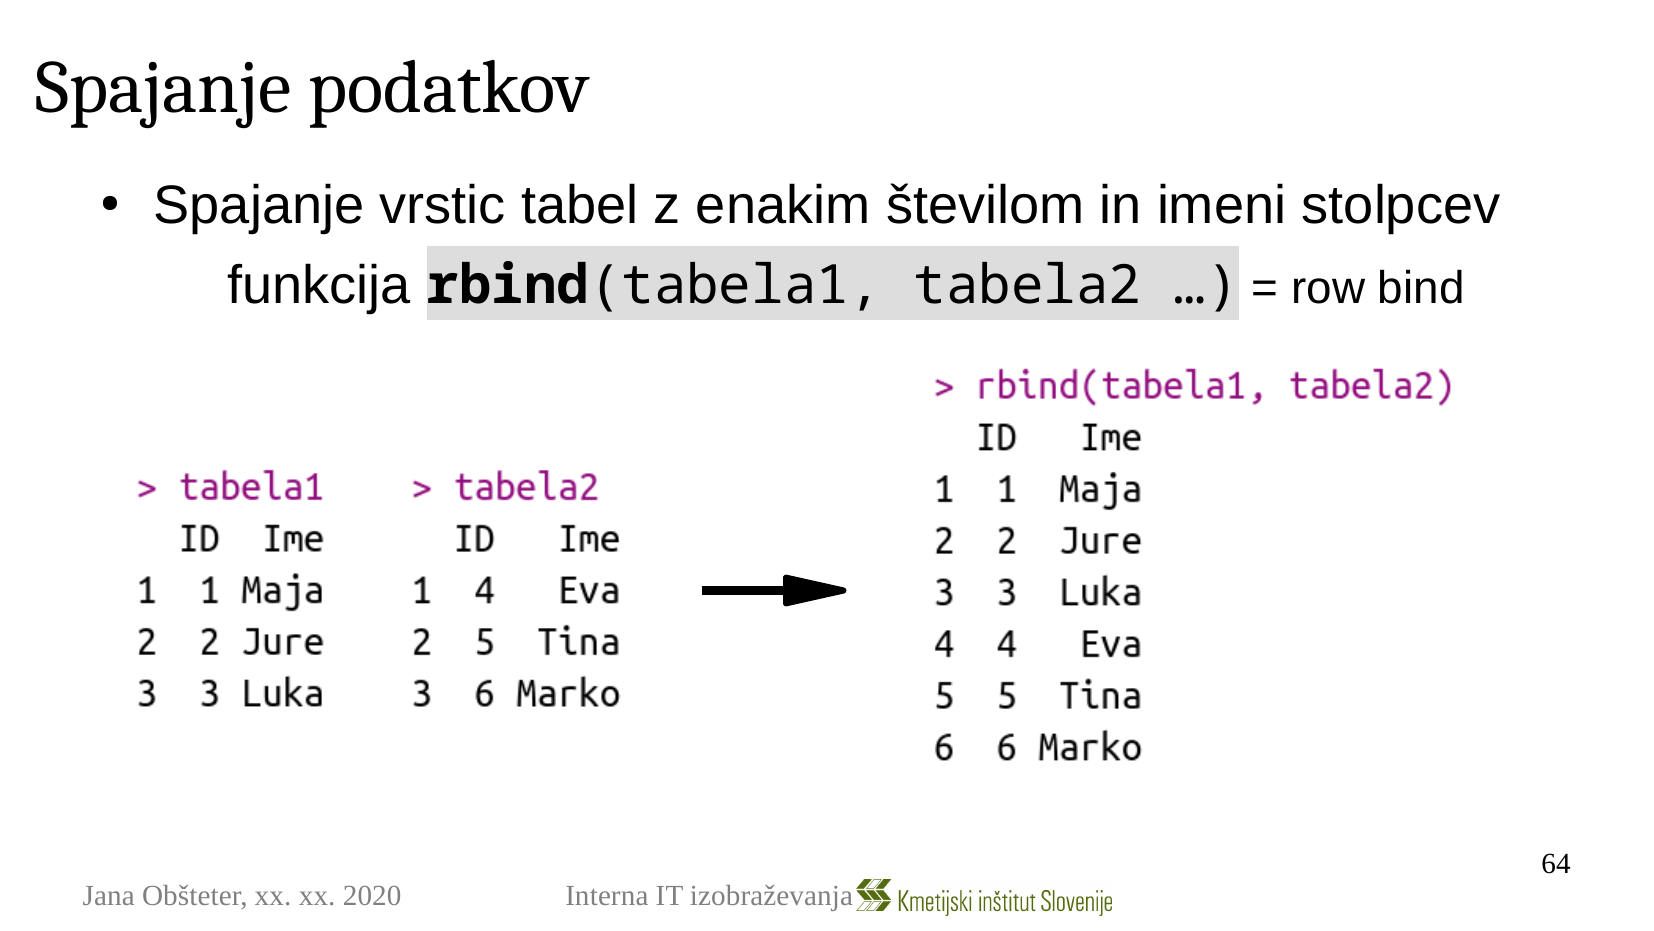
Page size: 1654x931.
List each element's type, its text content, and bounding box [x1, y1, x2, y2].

picture [399, 467, 666, 724]
title Spajanje podatkov [35, 21, 1524, 154]
picture [923, 366, 1463, 770]
picture [124, 461, 391, 726]
picture [856, 879, 1112, 916]
list Spajanje vrstic tabel z enakim številom in imeni stolpcev funkcija rbind(tabela1, tabela2 …) = row bind [82, 165, 1642, 827]
